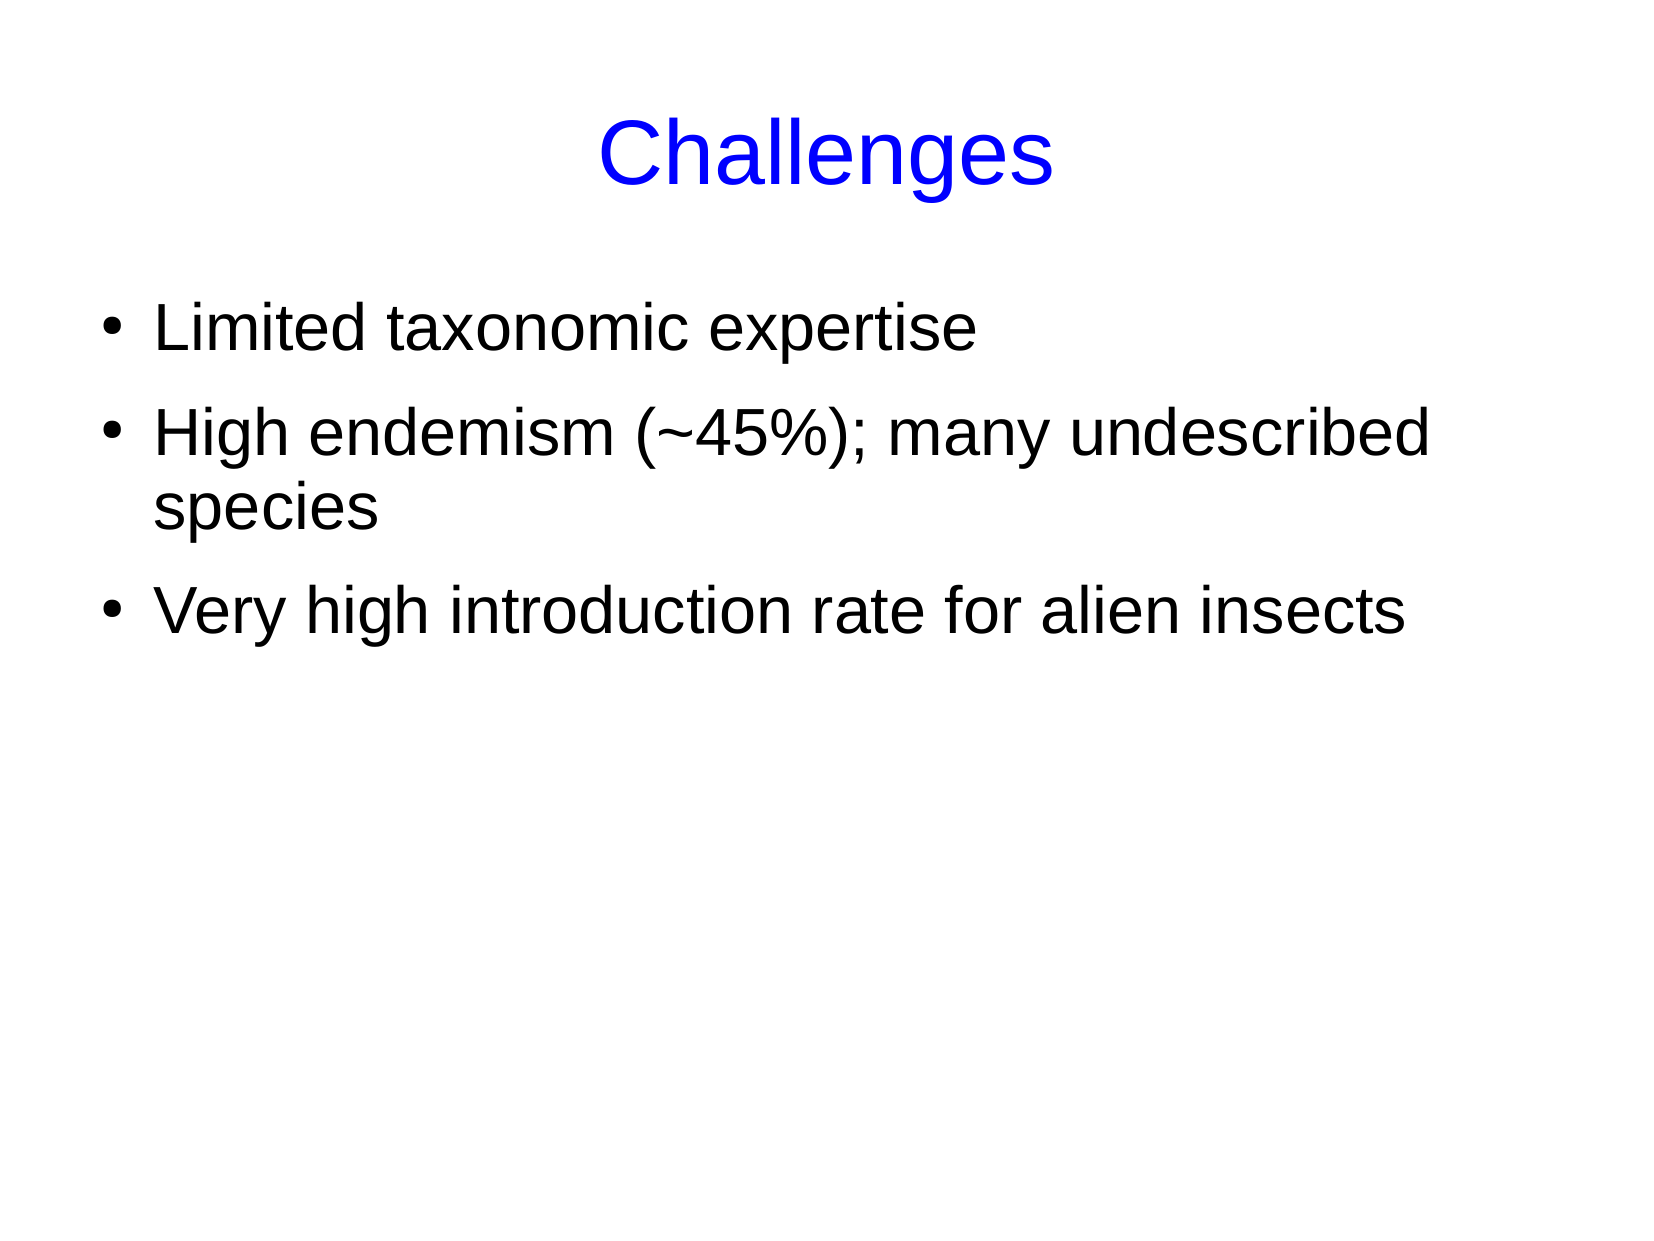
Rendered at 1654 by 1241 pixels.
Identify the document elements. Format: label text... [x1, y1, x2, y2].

title Challenges [82, 49, 1571, 257]
list Limited taxonomic expertise High endemism (~45%); many undescribed species Very high introduction rate for alien insects [82, 290, 1571, 1094]
